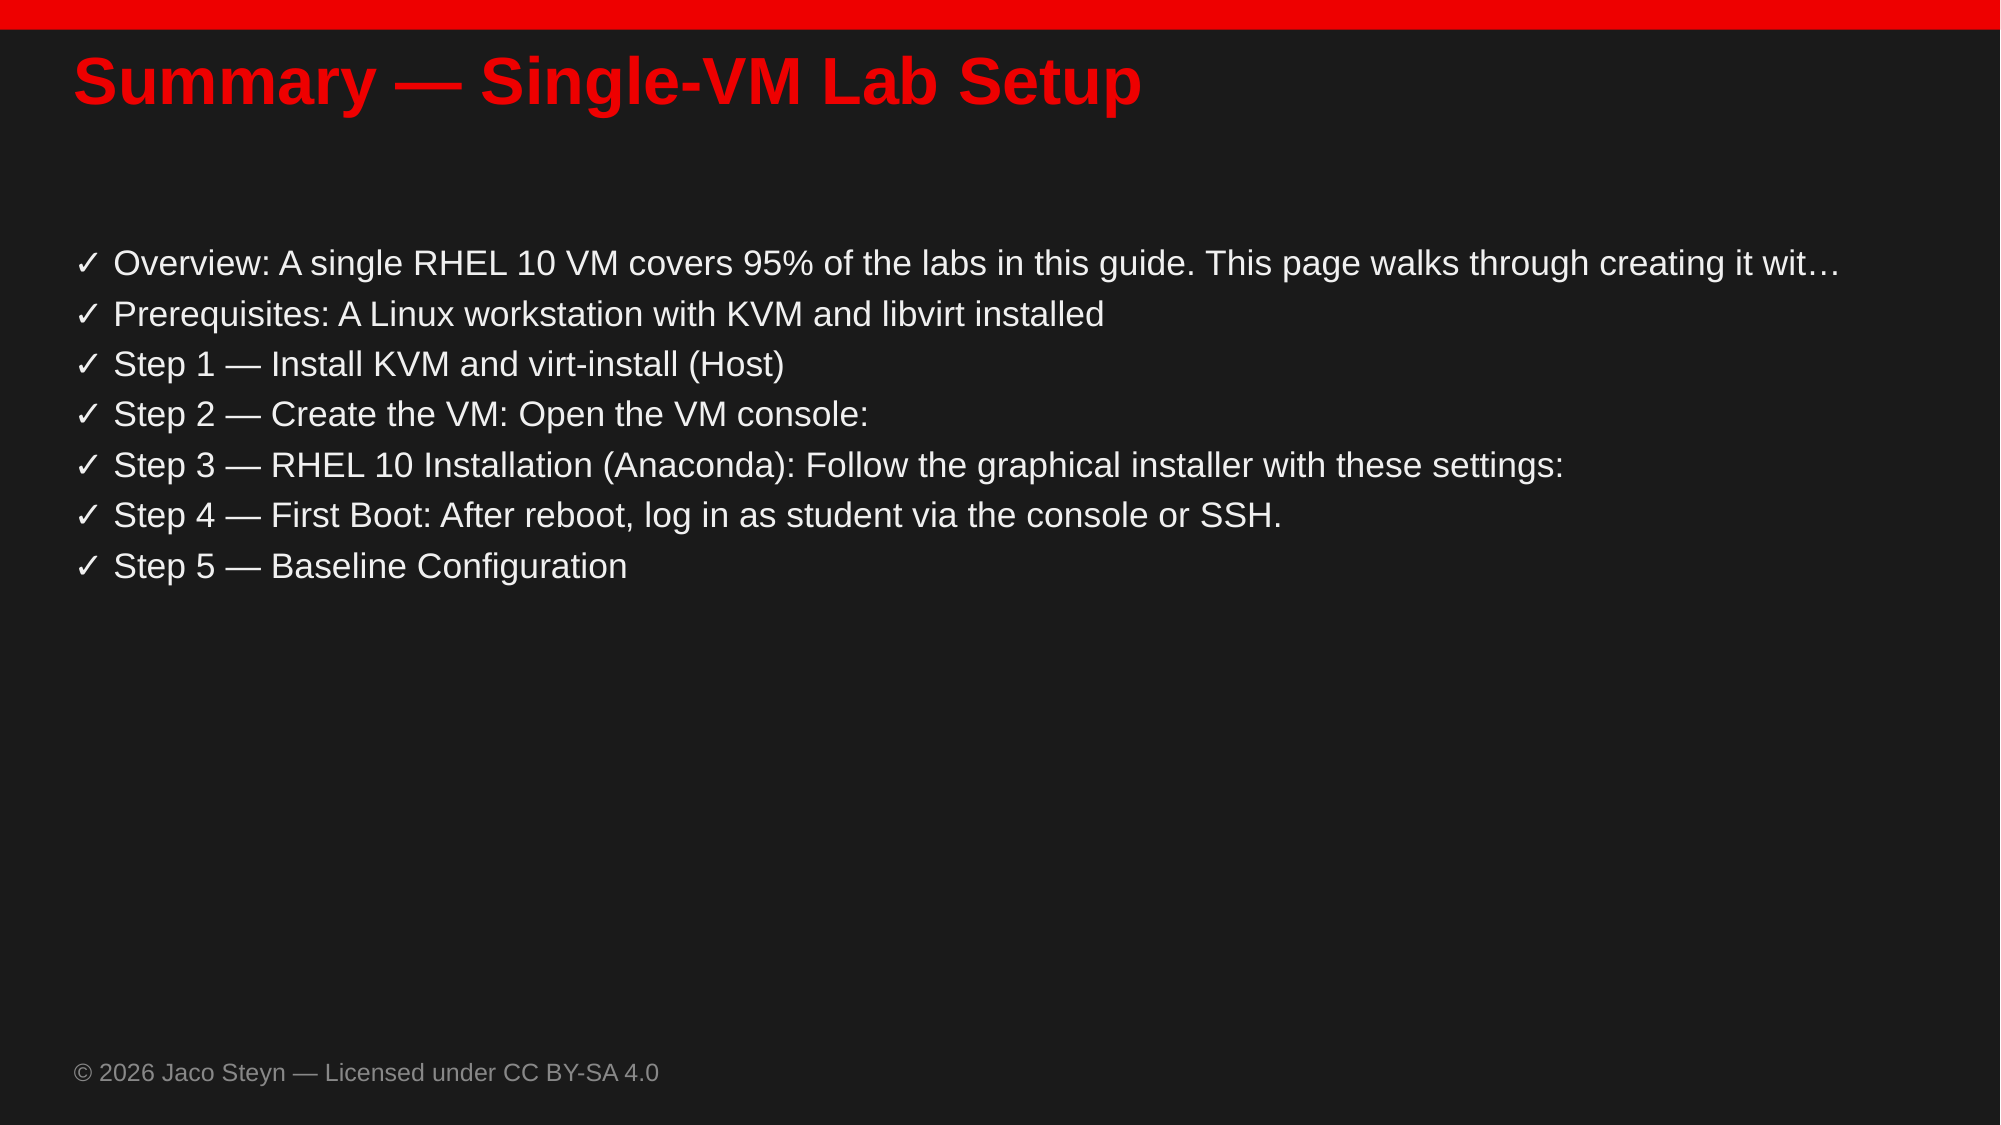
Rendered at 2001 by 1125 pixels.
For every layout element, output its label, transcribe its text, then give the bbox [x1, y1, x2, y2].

text_box © 2026 Jaco Steyn — Licensed under CC BY-SA 4.0 [59, 1051, 1942, 1093]
text_box ✓ Overview: A single RHEL 10 VM covers 95% of the labs in this guide. This page walks through creating it wit… ✓ Prerequisites: A Linux workstation with KVM and libvirt installed ✓ Step 1 — Install KVM and virt-install (Host) ✓ Step 2 — Create the VM: Open the VM console: ✓ Step 3 — RHEL 10 Installation (Anaconda): Follow the graphical installer with these settings: ✓ Step 4 — First Boot: After reboot, log in as student via the console or SSH. ✓ Step 5 — Baseline Configuration [59, 236, 1942, 1037]
text_box Summary — Single-VM Lab Setup [59, 36, 1942, 208]
text_box [0, 0, 2001, 30]
